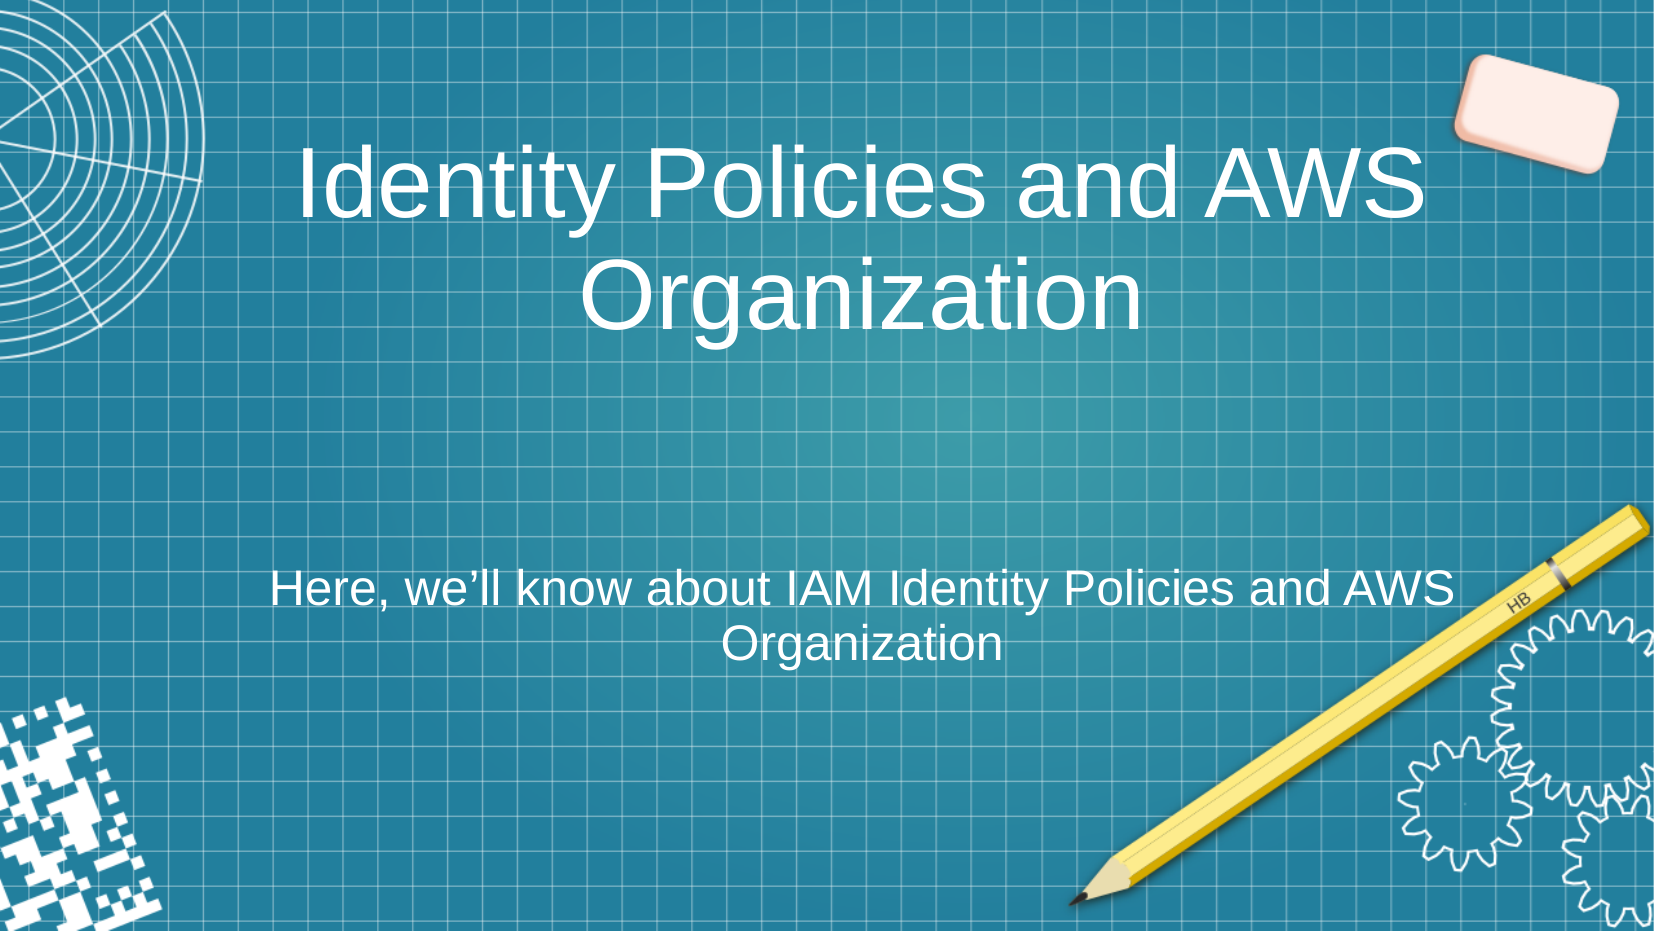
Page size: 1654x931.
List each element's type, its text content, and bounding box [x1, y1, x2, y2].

subtitle Here, we’ll know about IAM Identity Policies and AWS Organization [82, 389, 1571, 842]
title Identity Policies and AWS Organization [82, 127, 1571, 351]
picture [0, 0, 1654, 931]
